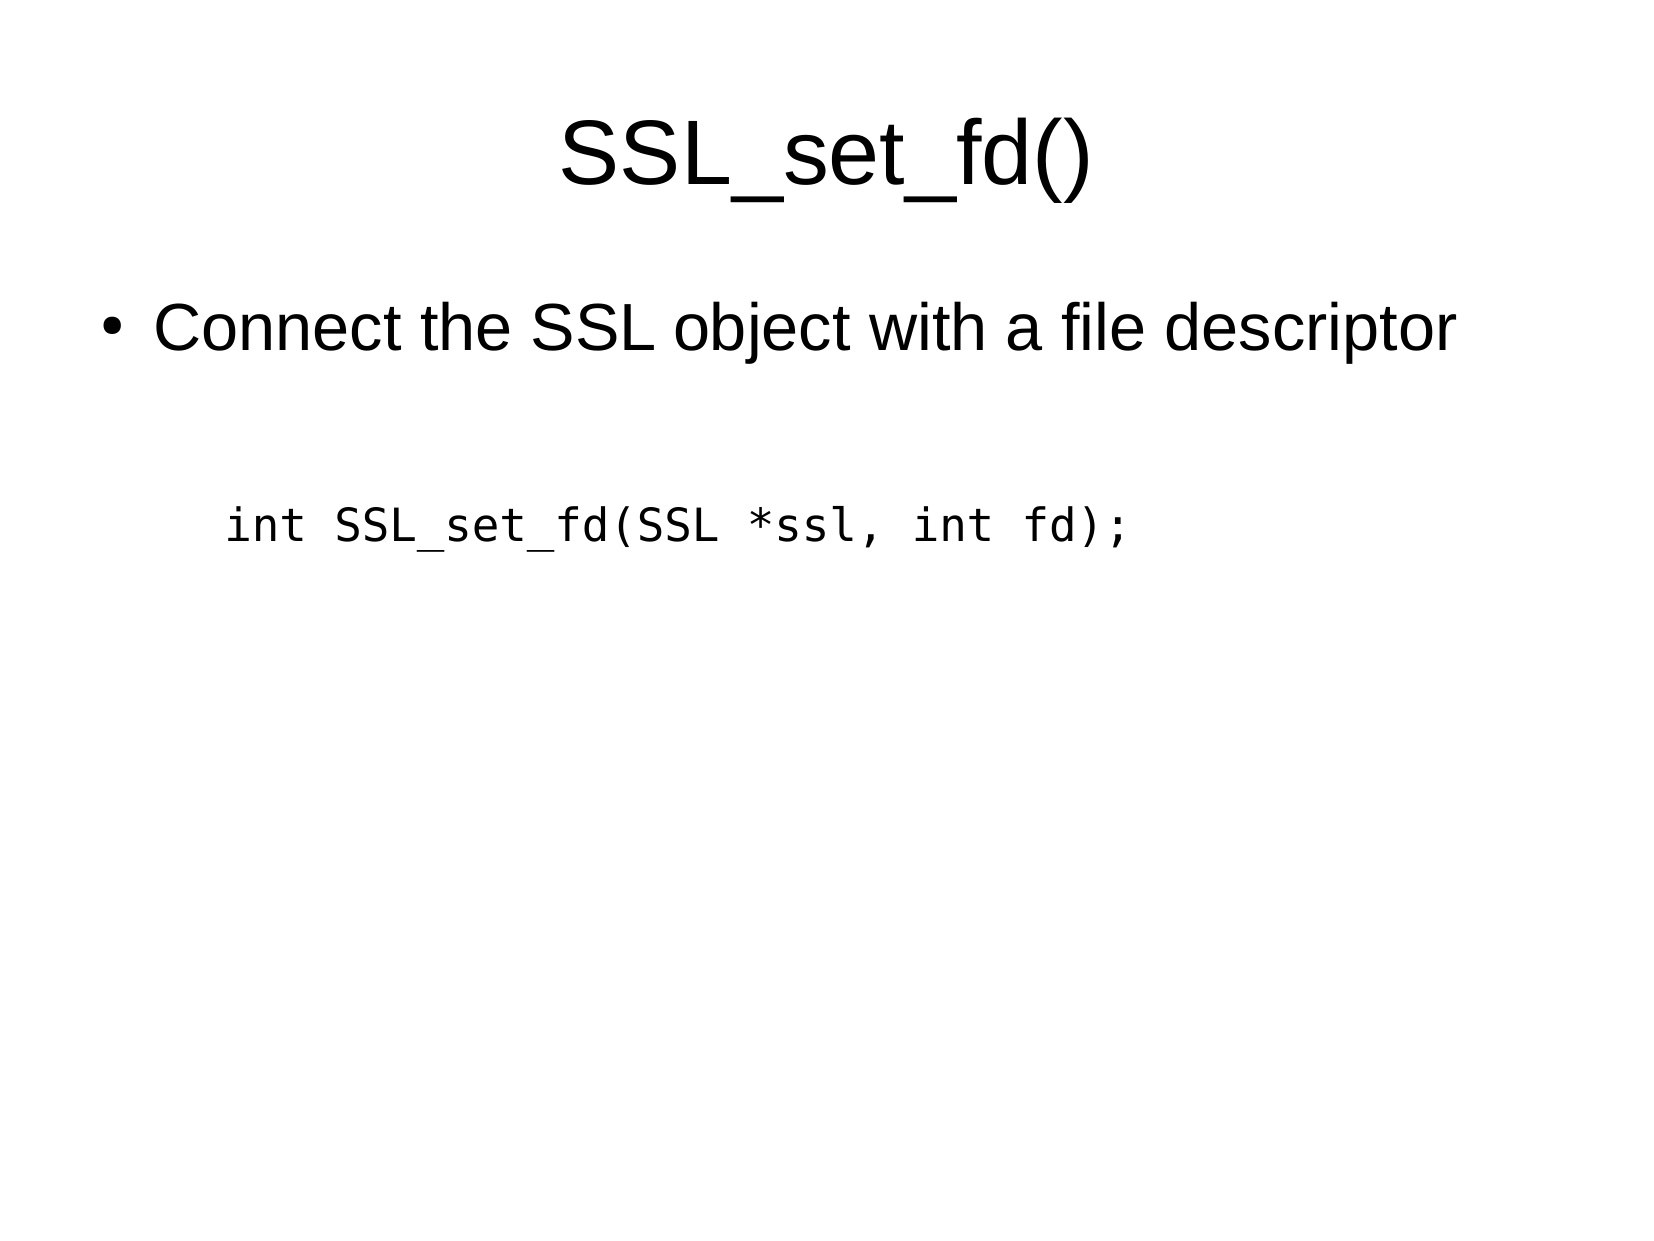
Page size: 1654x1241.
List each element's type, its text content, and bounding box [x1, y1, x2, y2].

list Connect the SSL object with a file descriptor int SSL_set_fd(SSL *ssl, int fd); [82, 290, 1571, 1109]
title SSL_set_fd() [82, 56, 1571, 250]
